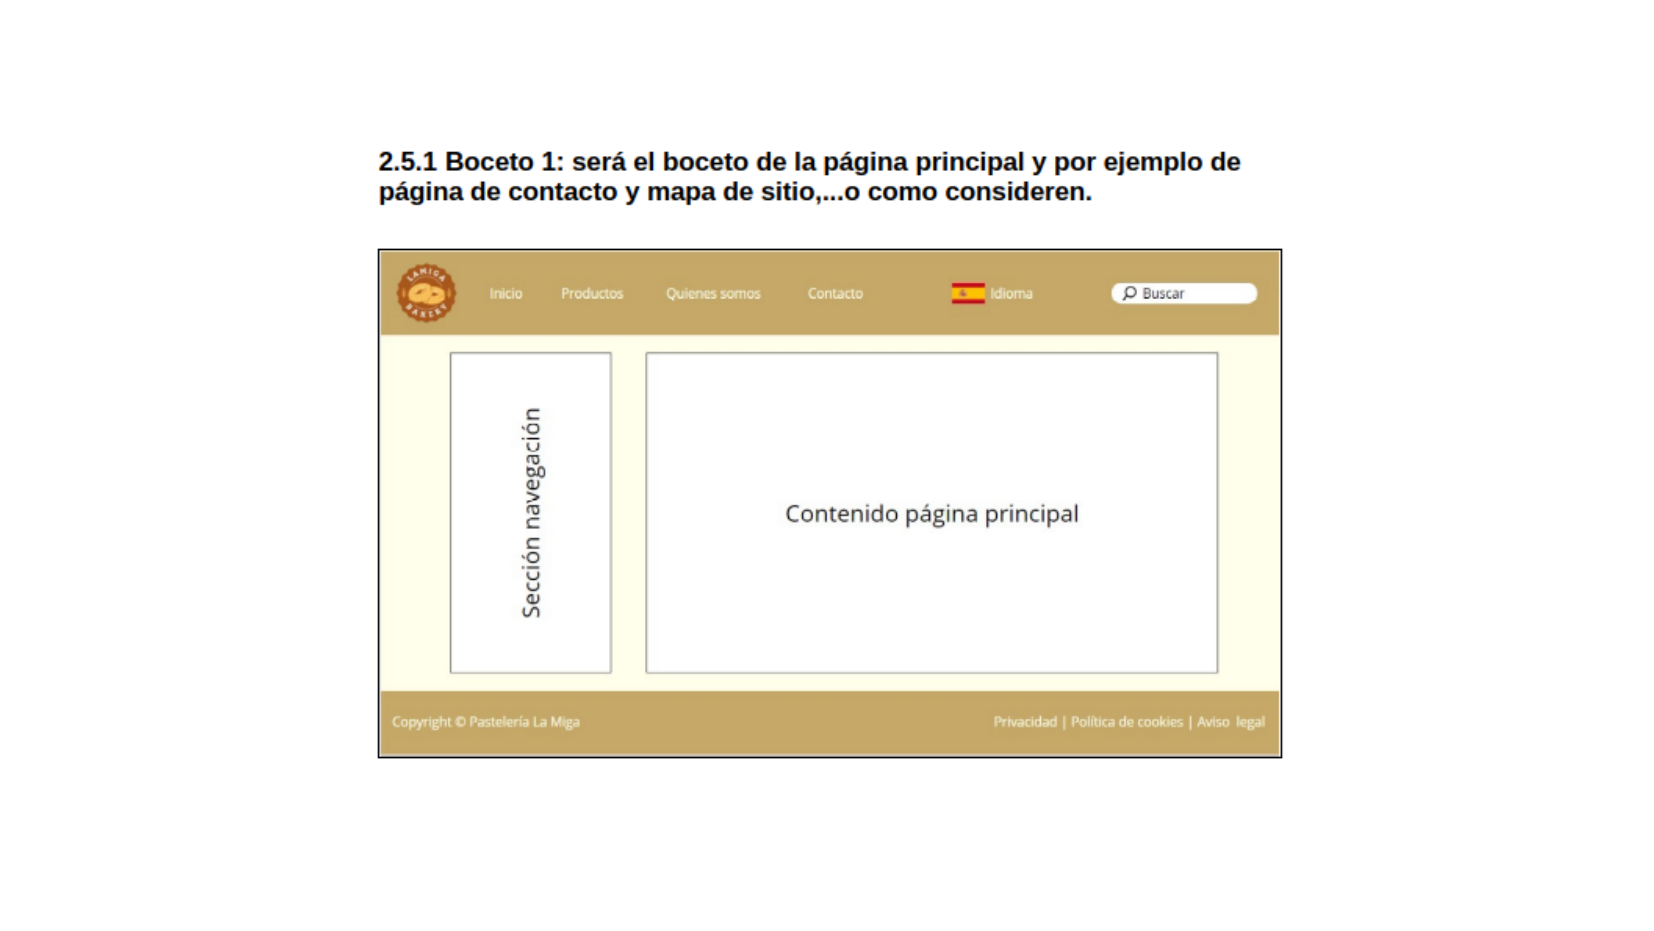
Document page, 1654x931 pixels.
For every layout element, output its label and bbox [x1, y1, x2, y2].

picture [364, 138, 1295, 768]
